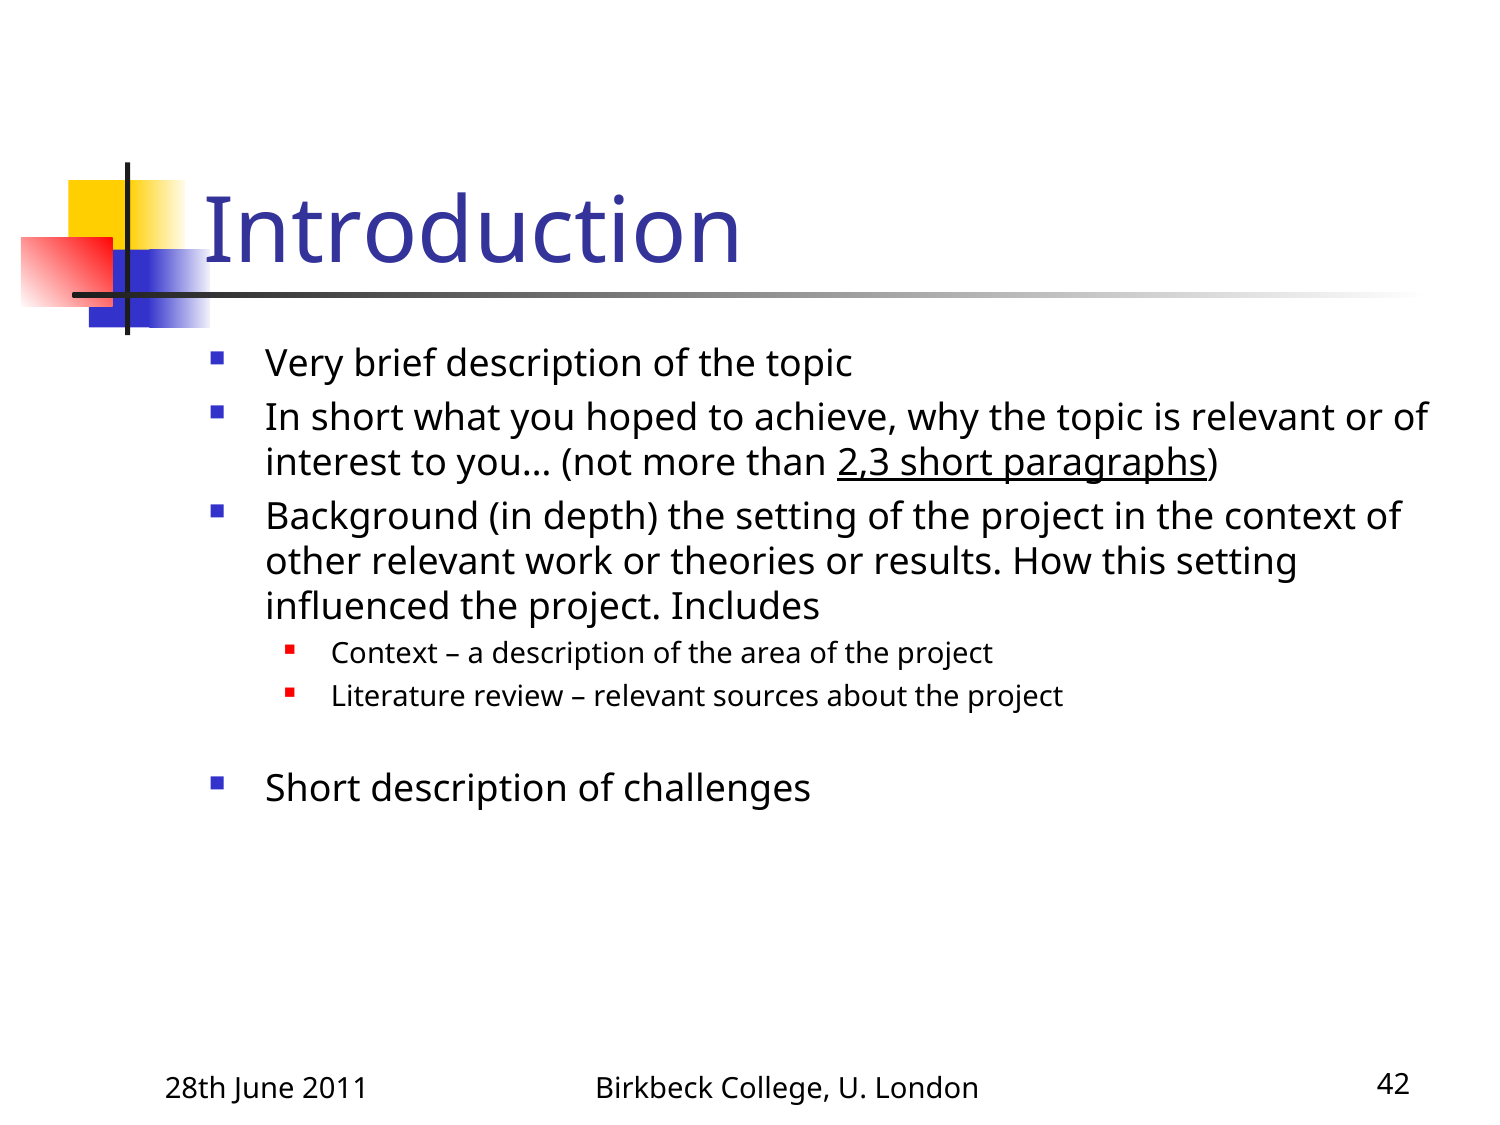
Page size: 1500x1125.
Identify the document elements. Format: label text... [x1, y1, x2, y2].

text_box <number> [1112, 1037, 1426, 1113]
list Very brief description of the topic In short what you hoped to achieve, why the topic is relevant or of interest to you… (not more than 2,3 short paragraphs) Background (in depth) the setting of the project in the context of other relevant work or theories or results. How this setting influenced the project. Includes Context – a description of the area of the project Literature review – relevant sources about the project Short description of challenges [193, 331, 1469, 1007]
text_box 28th June 2011 [150, 1037, 463, 1113]
title Introduction [188, 101, 1468, 289]
text_box Birkbeck College, U. London [549, 1037, 1026, 1113]
